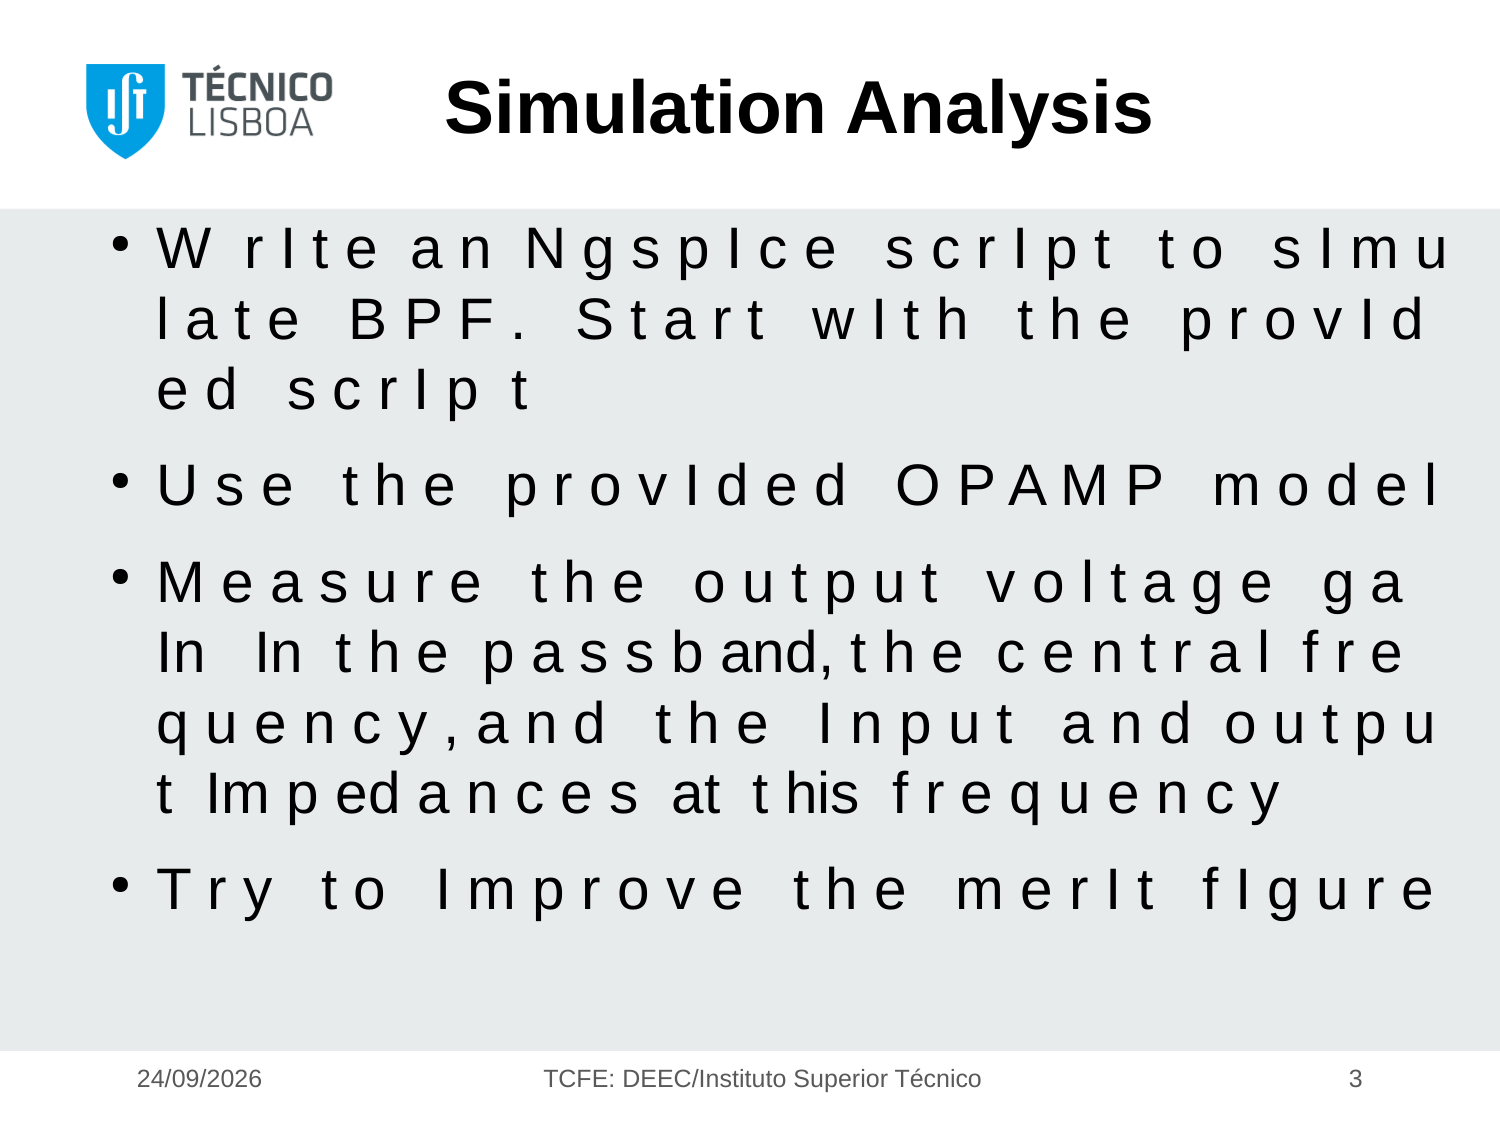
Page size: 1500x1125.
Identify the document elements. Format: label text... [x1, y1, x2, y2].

title Simulation Analysis [430, 32, 1461, 176]
picture [0, 0, 1500, 1125]
list W r I t e a n N g s p I c e s c r I p t t o s I m u l a t e B P F . S t a r t w I t h t h e p r o v I d e d s c r I p t U s e t h e p r o v I d e d O P A M P m o d e l M e a s u r e t h e o u t p u t v o l t a g e g a In In t h e p a s s b and, t h e c e n t r a l f r e q u e n c y , a n d t h e I n p u t a n d o u t p u t Im p ed a n c e s at t his f r e q u e n c y T r y t o I m p r o v e t h e m e r I t f I g u r e [94, 210, 1455, 1054]
